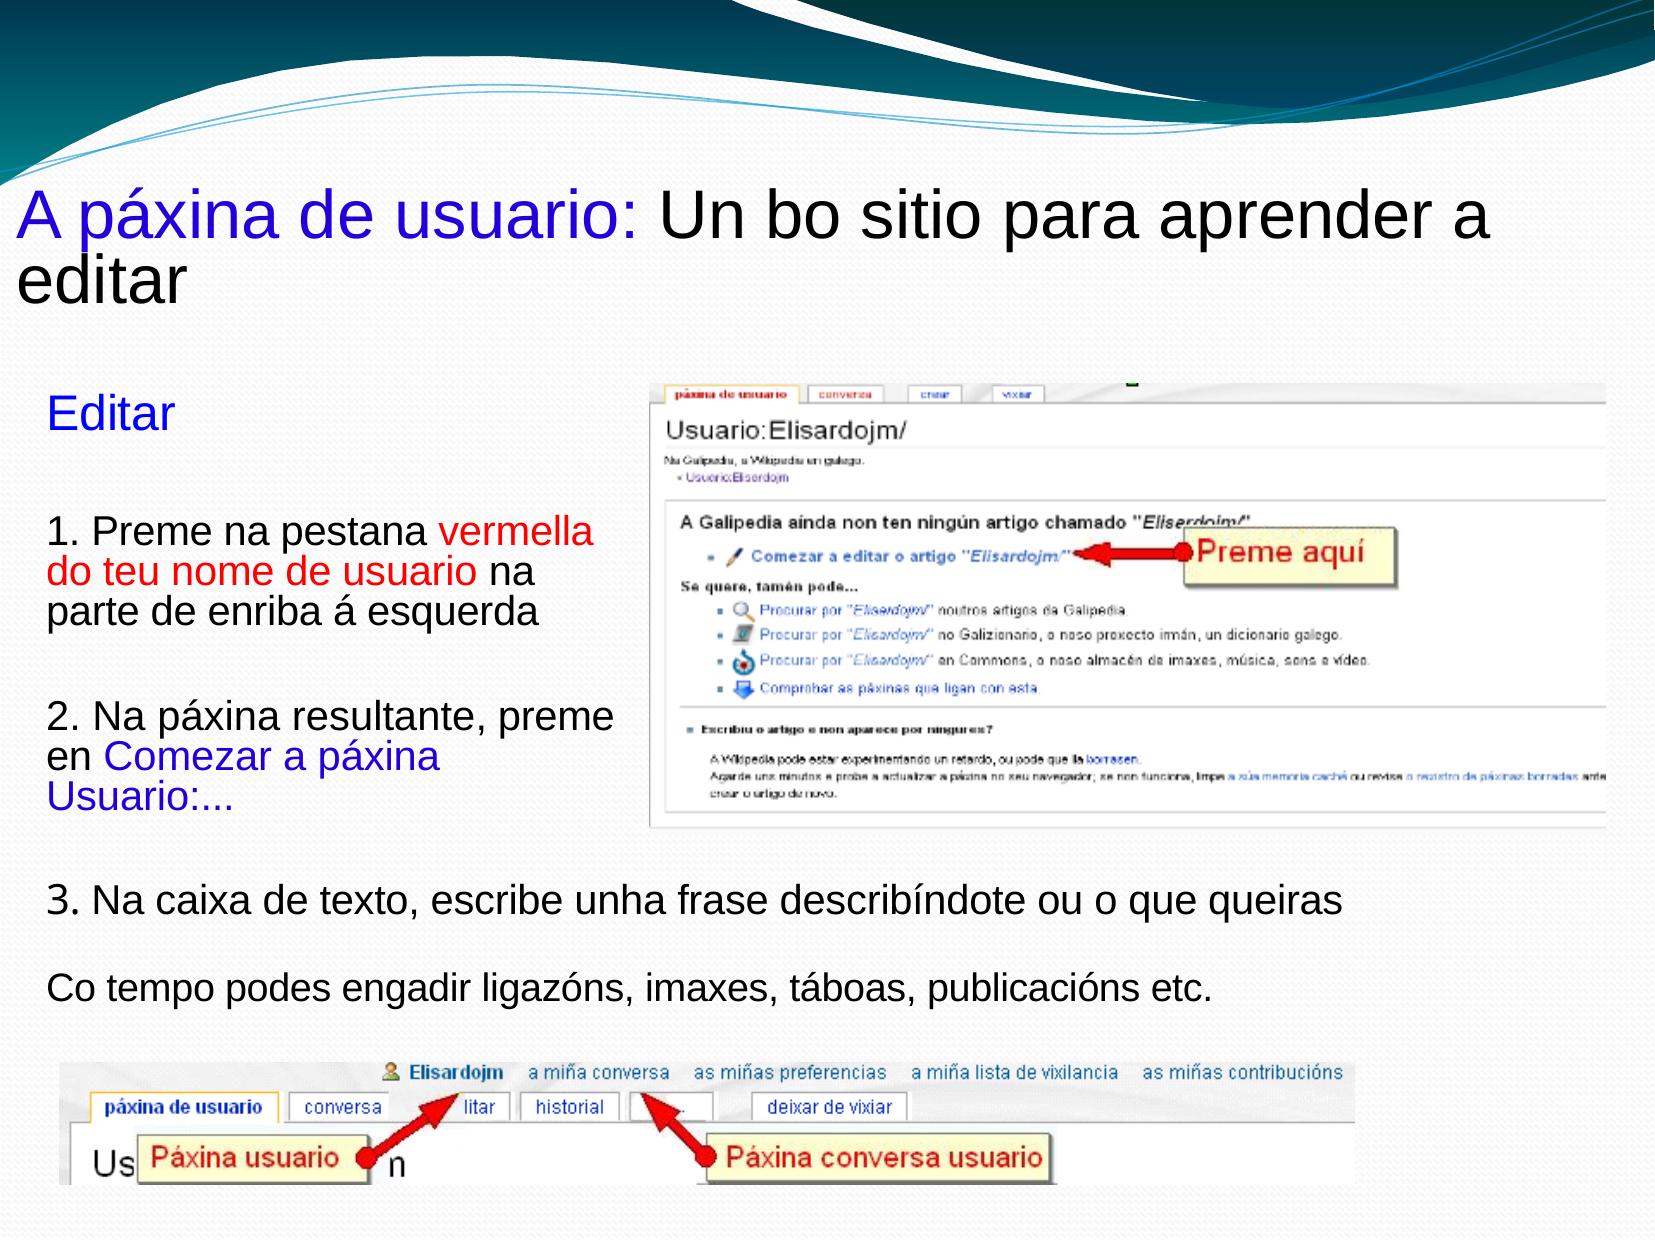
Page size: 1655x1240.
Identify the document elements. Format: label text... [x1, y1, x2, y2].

picture [0, 57, 1655, 1240]
subtitle Co tempo podes engadir ligazóns, imaxes, táboas, publicacións etc. [29, 962, 1411, 1019]
subtitle A páxina de usuario: Un bo sitio para aprender a editar [0, 177, 1541, 325]
text_box Editar 1. Preme na pestana vermella do teu nome de usuario na parte de enriba á esquerda 2. Na páxina resultante, preme en Comezar a páxina Usuario:... [29, 383, 650, 827]
subtitle 3. Na caixa de texto, escribe unha frase describíndote ou o que queiras [29, 874, 1654, 931]
picture [735, 0, 1183, 99]
